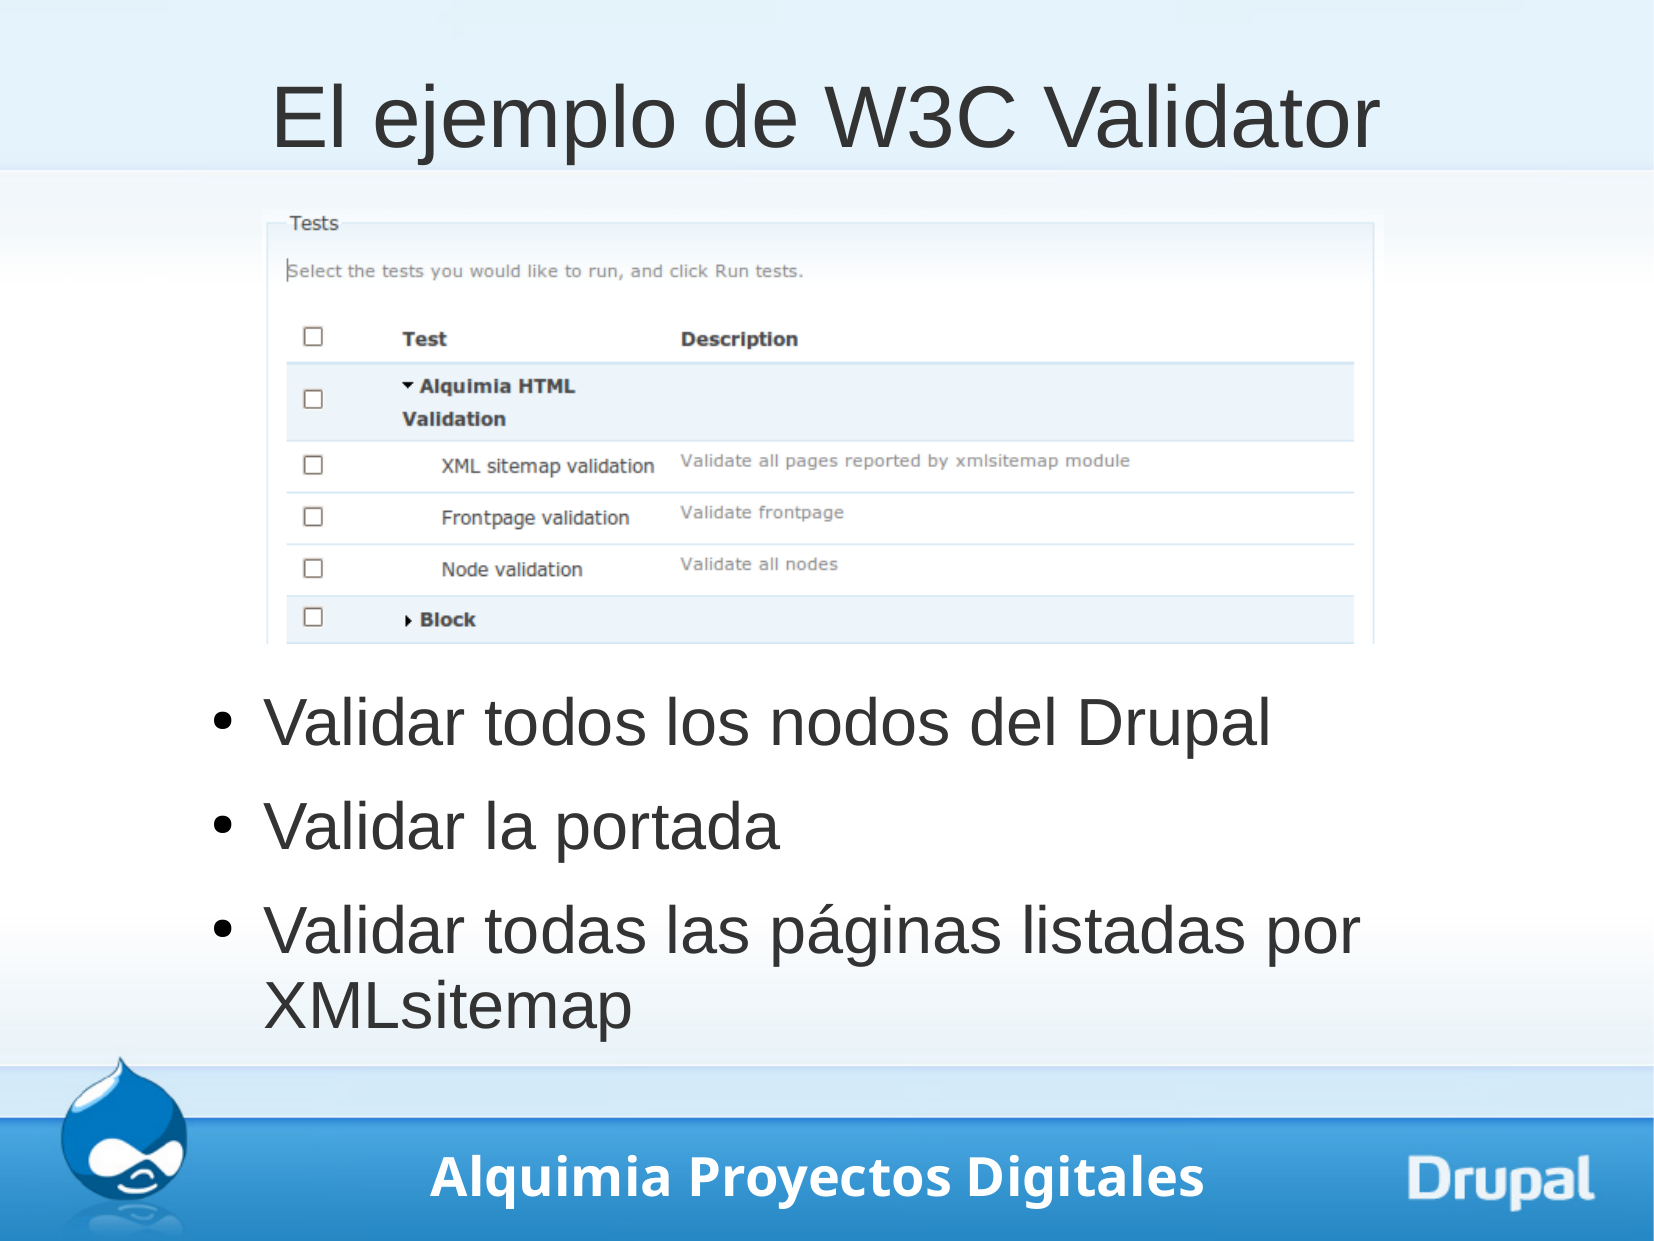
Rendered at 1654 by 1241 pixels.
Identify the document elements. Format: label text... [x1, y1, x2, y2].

text_box Alquimia Proyectos Digitales [355, 1119, 1281, 1232]
list Validar todos los nodos del Drupal Validar la portada Validar todas las páginas listadas por XMLsitemap [193, 684, 1431, 1098]
title El ejemplo de W3C Validator [82, 23, 1571, 212]
picture [0, 0, 1654, 1241]
